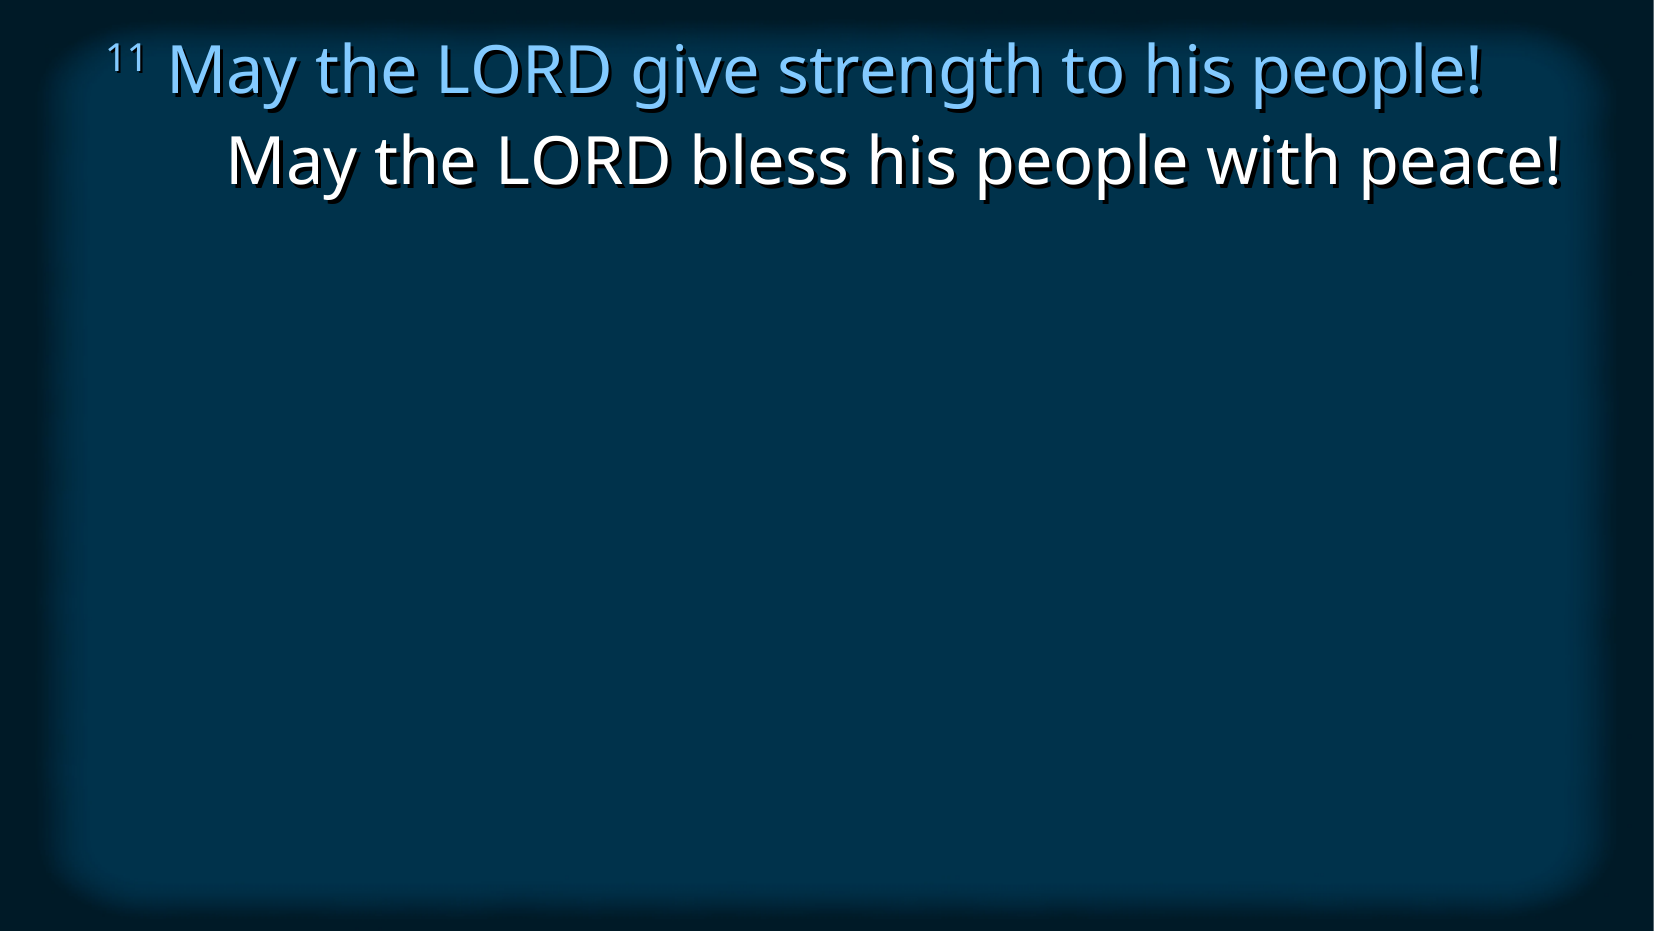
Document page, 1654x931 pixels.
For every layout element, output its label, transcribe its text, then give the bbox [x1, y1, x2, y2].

picture [0, 0, 1654, 931]
text_box 11 May the LORD give strength to his people! May the LORD bless his people with peace! [90, 15, 1591, 241]
